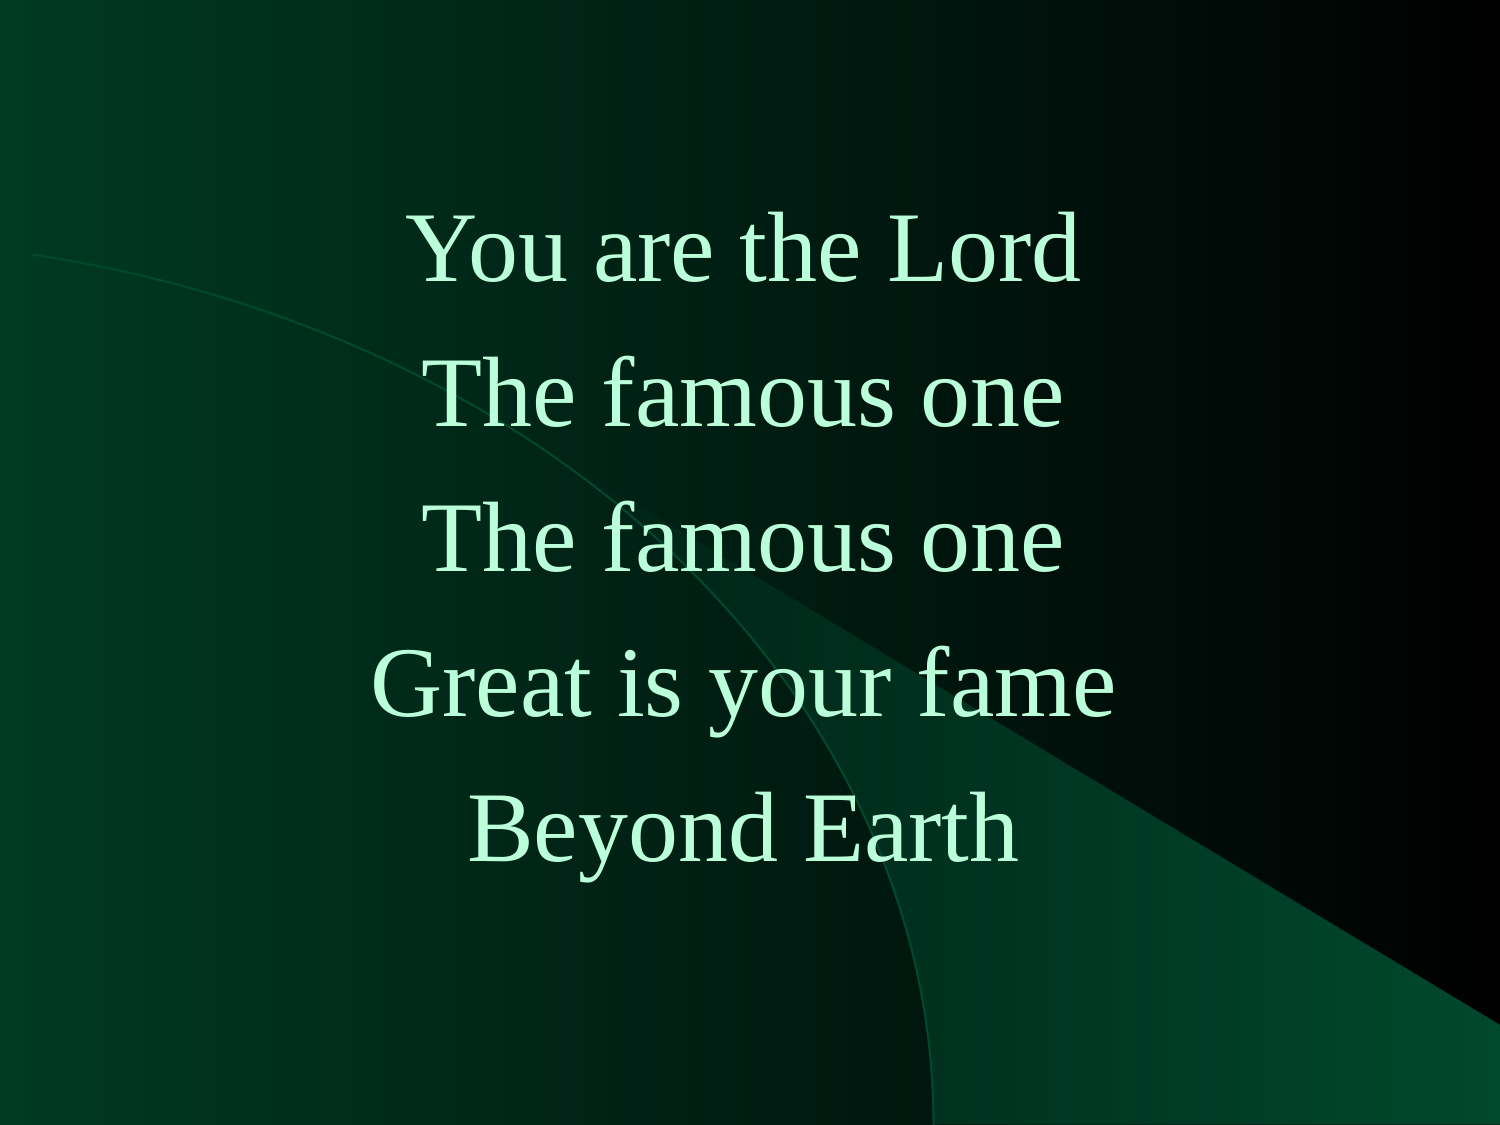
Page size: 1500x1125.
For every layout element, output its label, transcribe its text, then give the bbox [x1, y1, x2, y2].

subtitle You are the Lord The famous one The famous one Great is your fame Beyond Earth [112, 212, 1375, 850]
